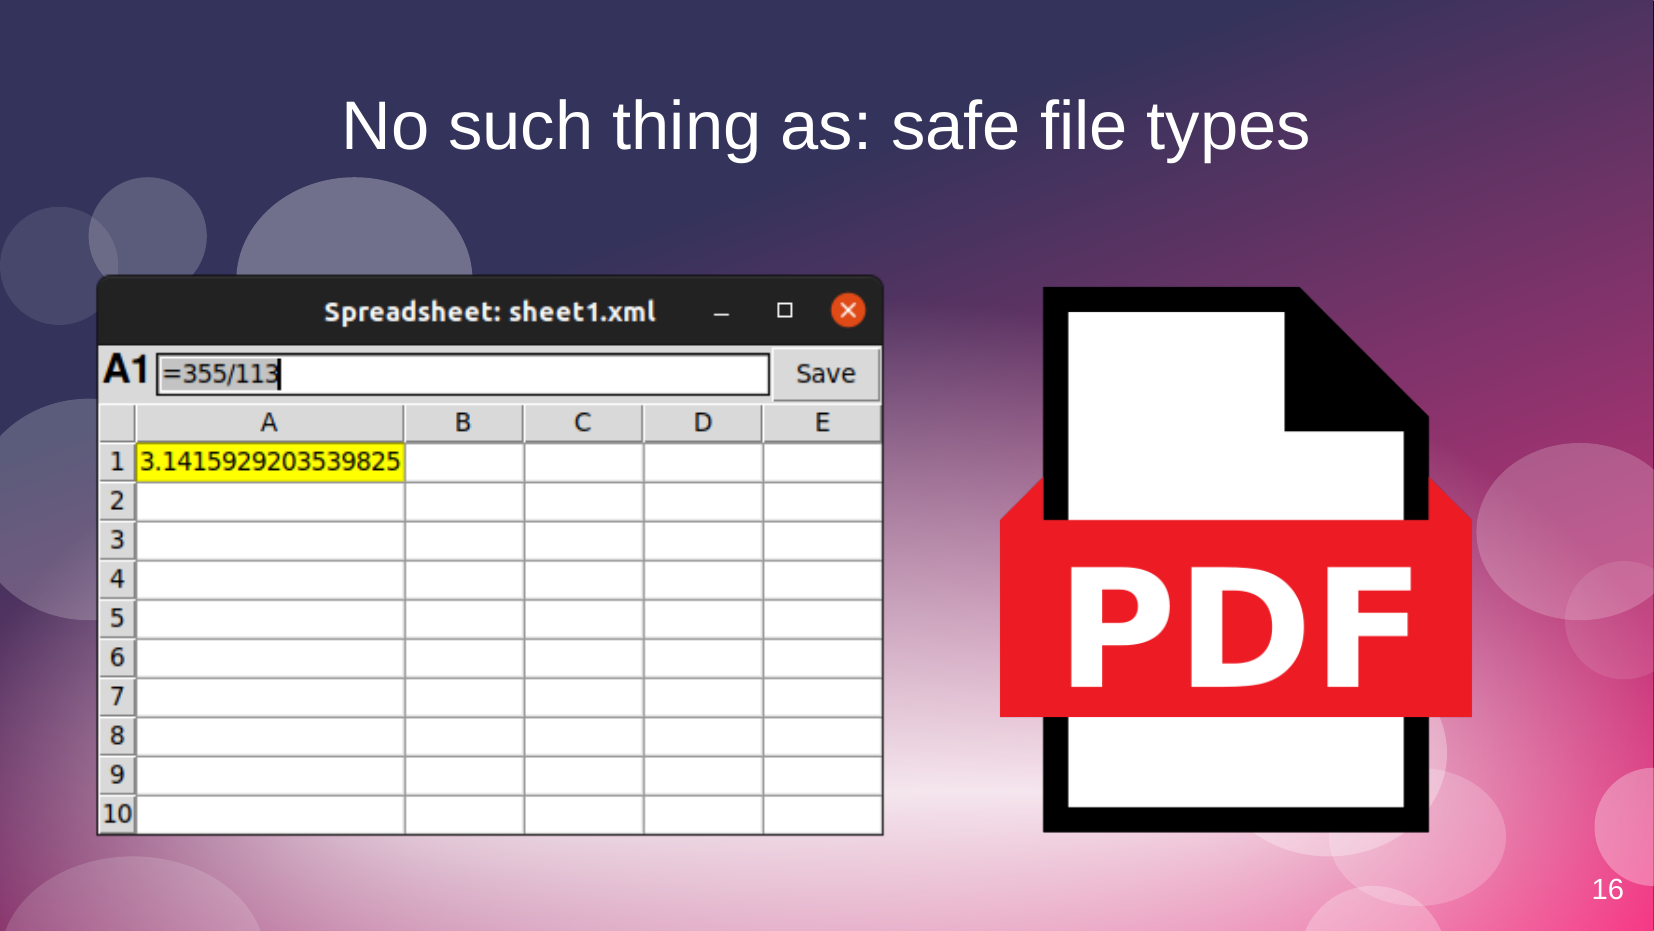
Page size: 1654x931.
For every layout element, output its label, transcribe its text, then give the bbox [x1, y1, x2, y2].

picture [975, 262, 1497, 858]
title No such thing as: safe file types [88, 44, 1565, 207]
picture [80, 262, 901, 854]
